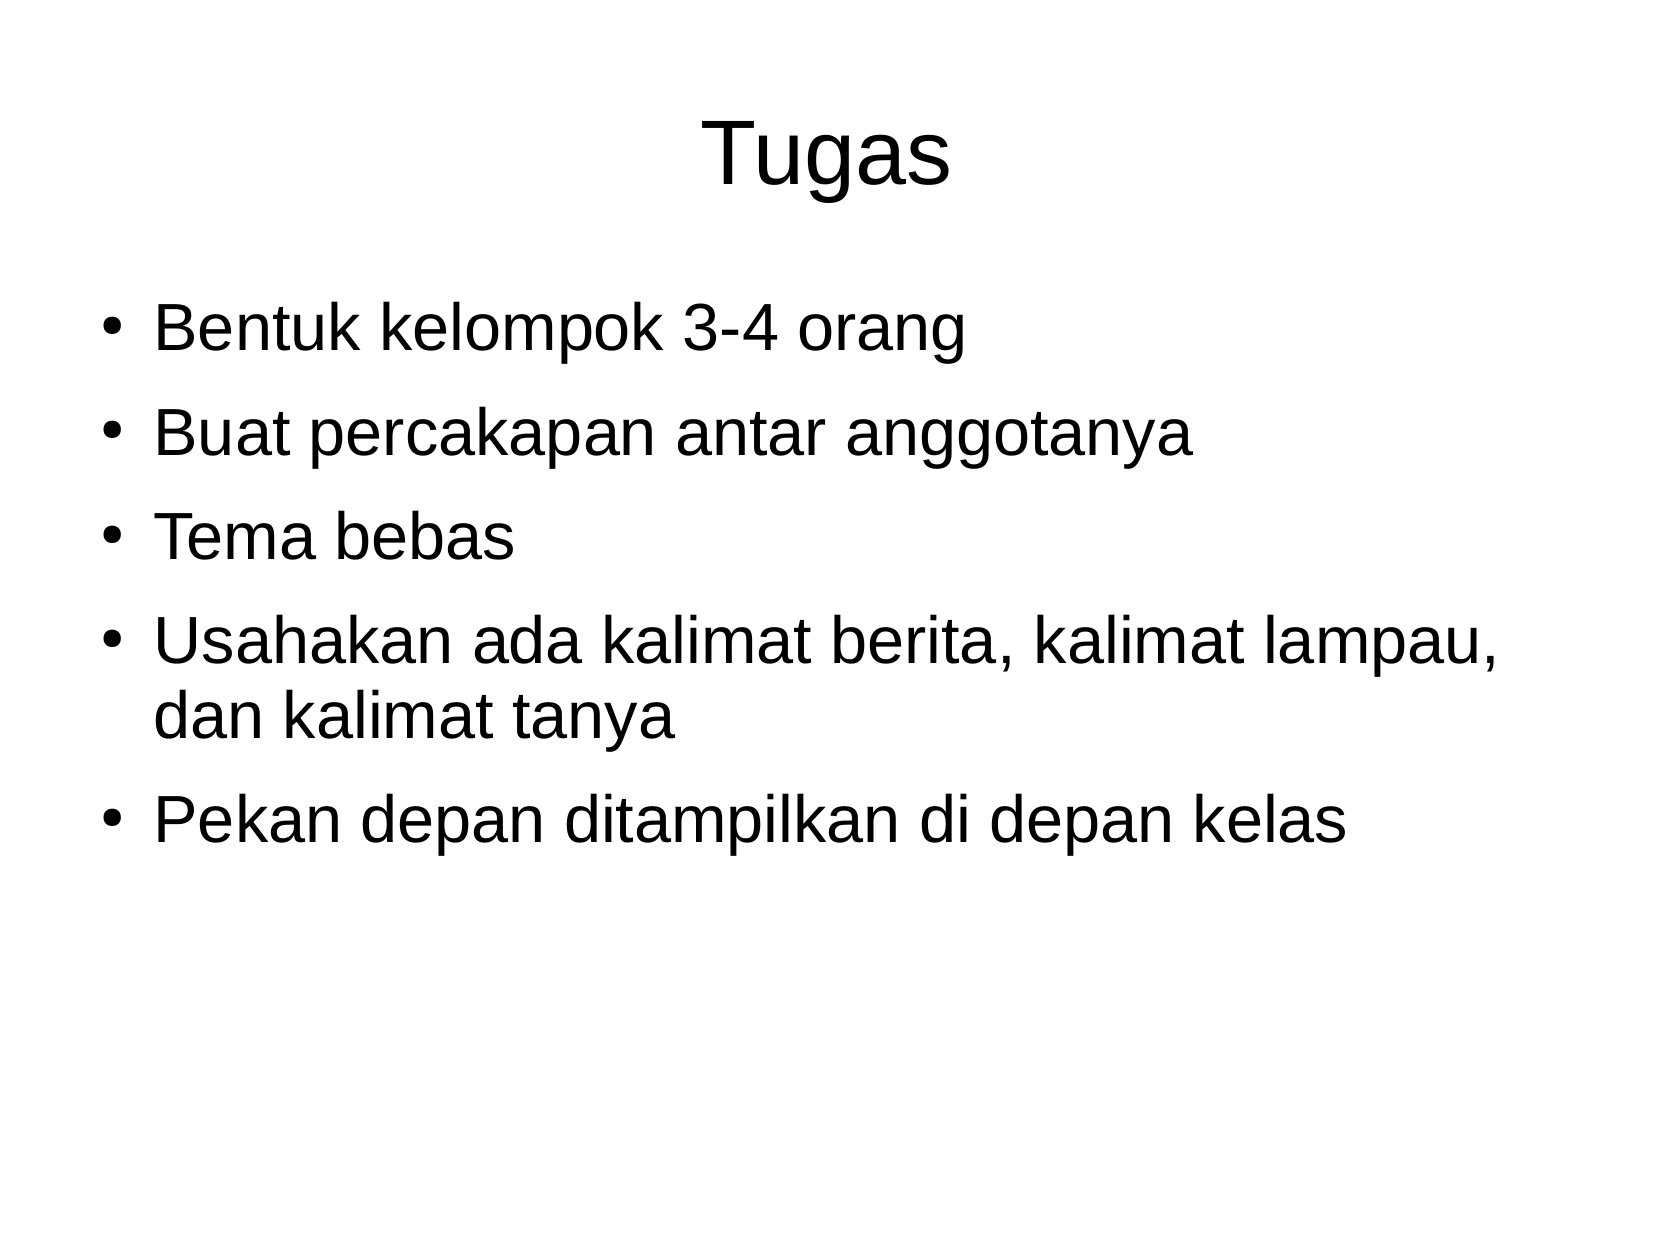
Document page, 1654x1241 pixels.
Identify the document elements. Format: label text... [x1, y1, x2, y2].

list Bentuk kelompok 3-4 orang Buat percakapan antar anggotanya Tema bebas Usahakan ada kalimat berita, kalimat lampau, dan kalimat tanya Pekan depan ditampilkan di depan kelas [82, 290, 1571, 1010]
title Tugas [82, 49, 1571, 257]
